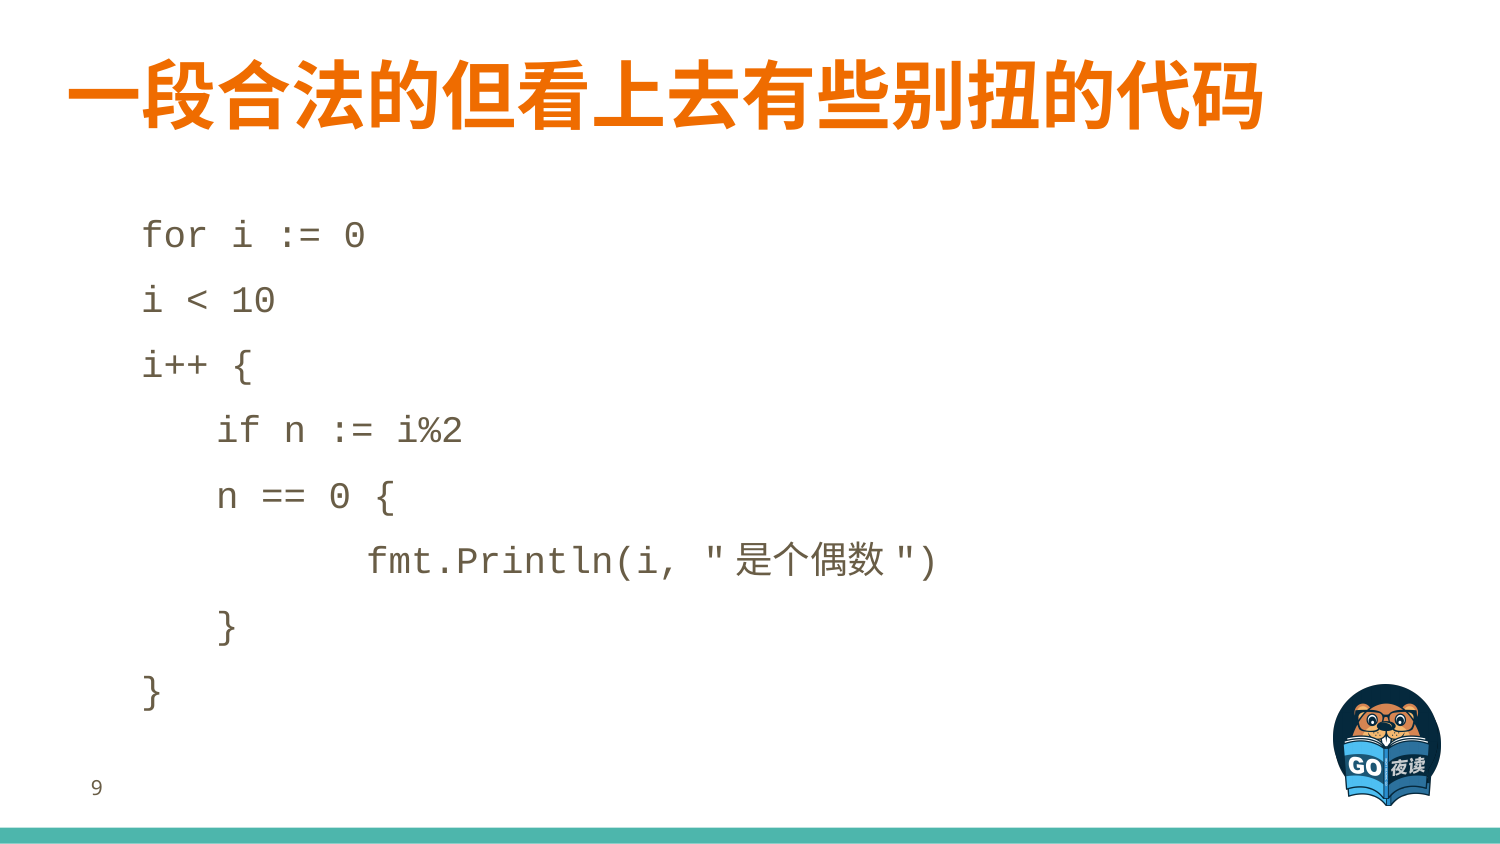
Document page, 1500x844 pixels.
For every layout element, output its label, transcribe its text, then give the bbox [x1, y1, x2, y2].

picture [1333, 684, 1441, 806]
slide_number <number> [27, 756, 118, 821]
list for i := 0 i < 10 i++ { if n := i%2 n == 0 { fmt.Println(i, "是个偶数") } } [51, 206, 1329, 757]
title 一段合法的但看上去有些别扭的代码 [51, 33, 1449, 150]
